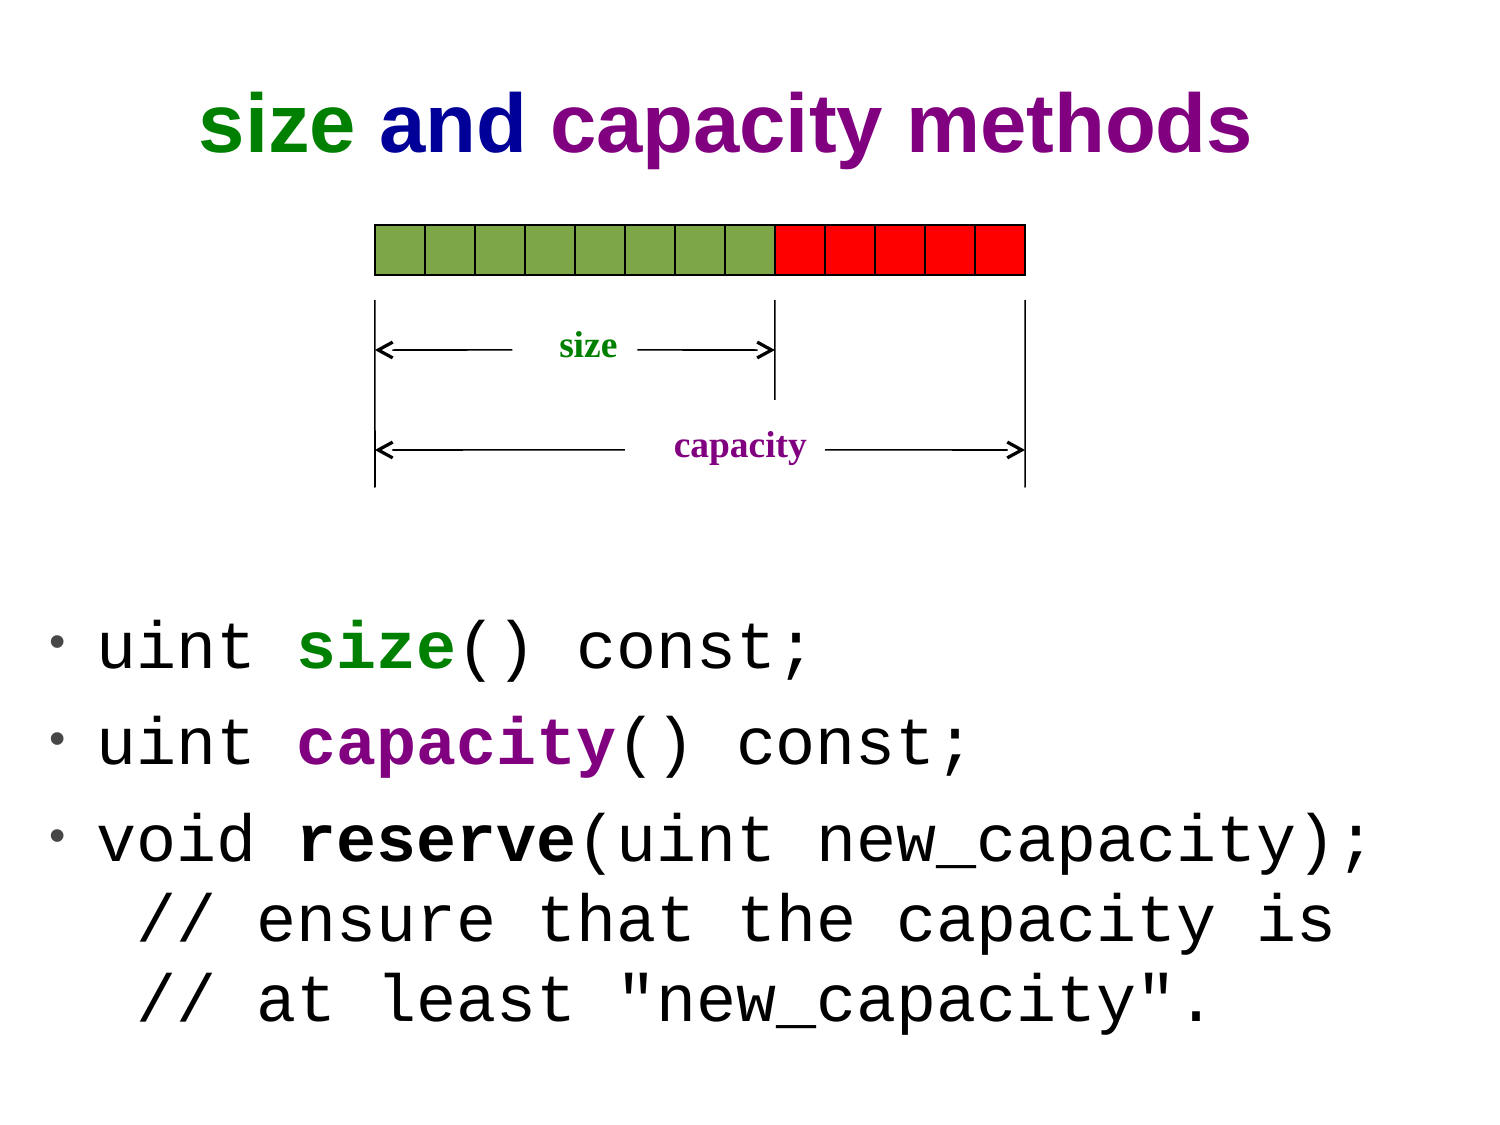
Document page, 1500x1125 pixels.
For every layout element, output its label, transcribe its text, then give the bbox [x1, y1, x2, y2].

text_box capacity [624, 412, 823, 473]
title size and capacity methods [198, 32, 1468, 206]
text_box [375, 224, 1026, 276]
text_box size [525, 312, 633, 373]
list uint size() const; uint capacity() const; void reserve(uint new_capacity); // ensure that the capacity is // at least "new_capacity". [49, 215, 1468, 1040]
